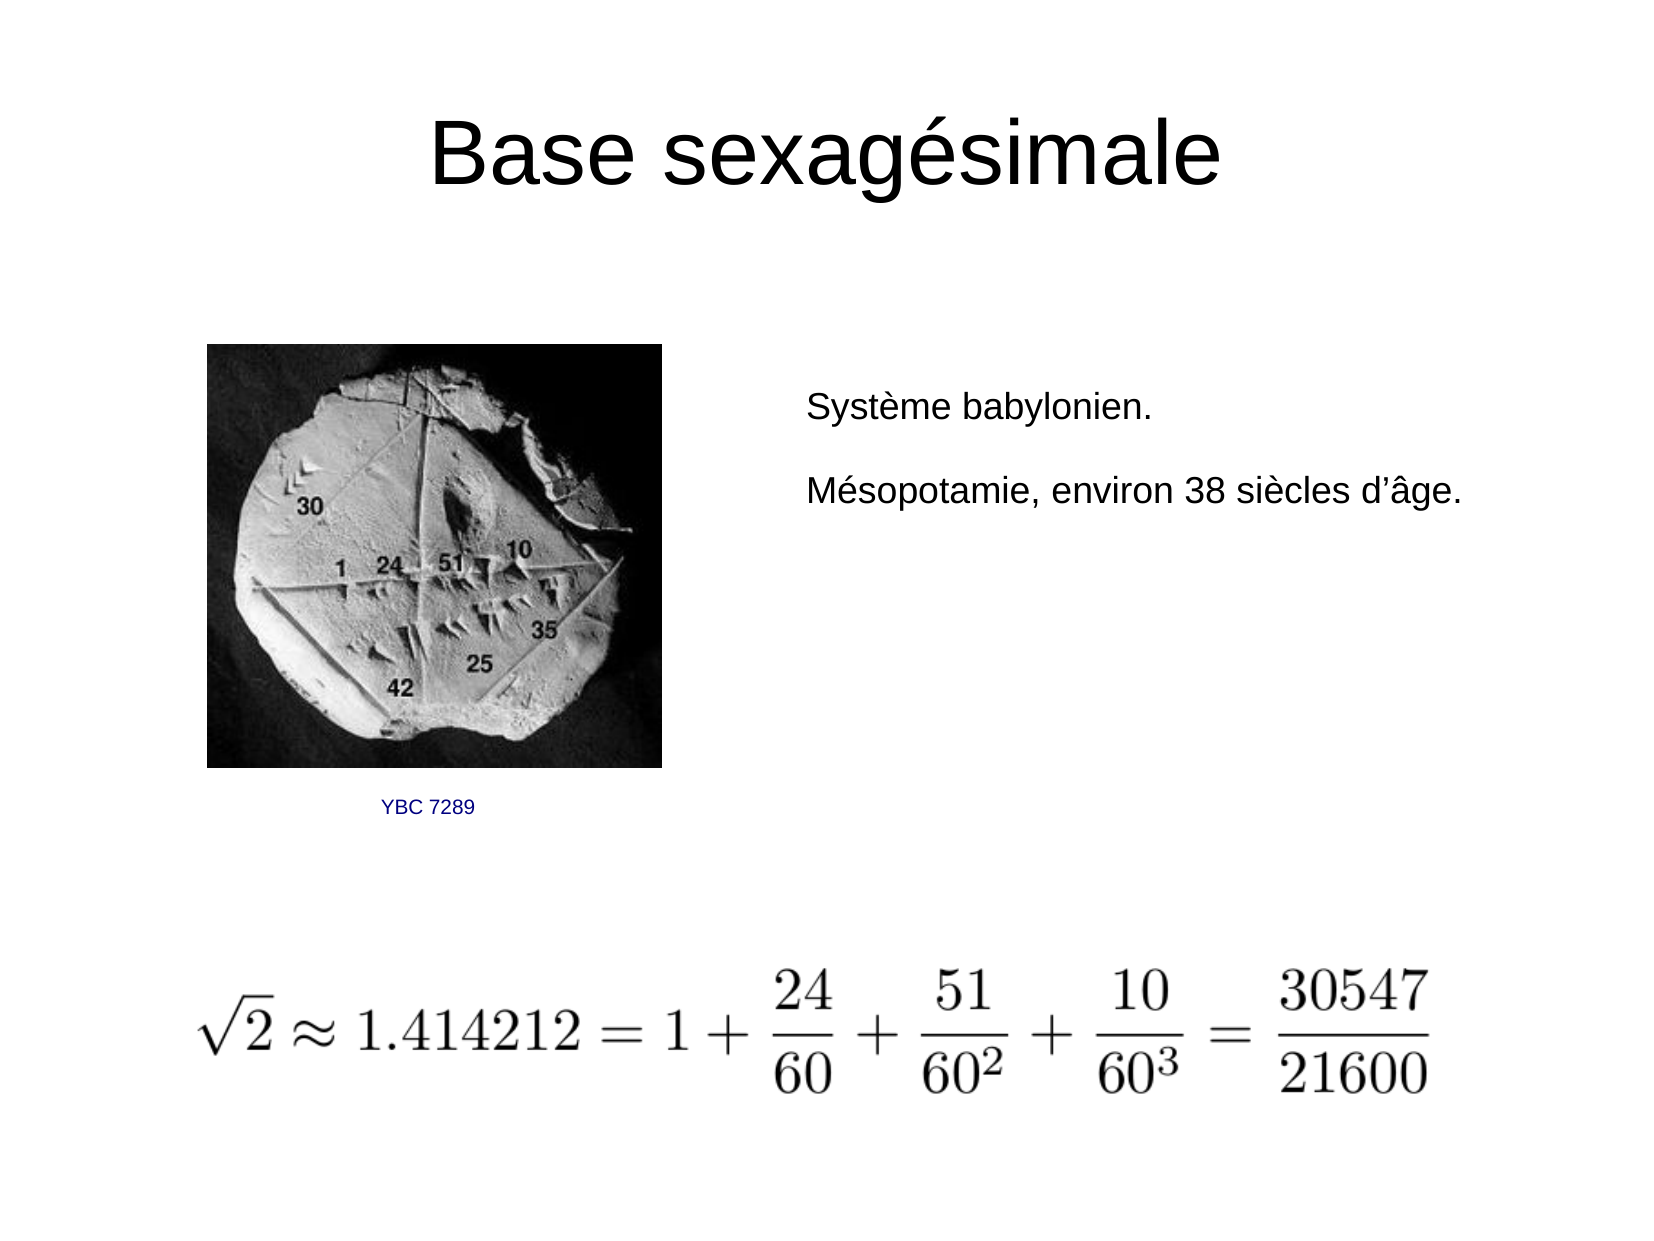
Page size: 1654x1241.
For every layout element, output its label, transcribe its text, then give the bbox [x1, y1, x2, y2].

text_box YBC 7289 [366, 788, 491, 827]
picture [207, 344, 662, 768]
title Base sexagésimale [82, 49, 1571, 257]
text_box Système babylonien. Mésopotamie, environ 38 siècles d’âge. [791, 377, 1536, 561]
picture [118, 919, 1508, 1152]
